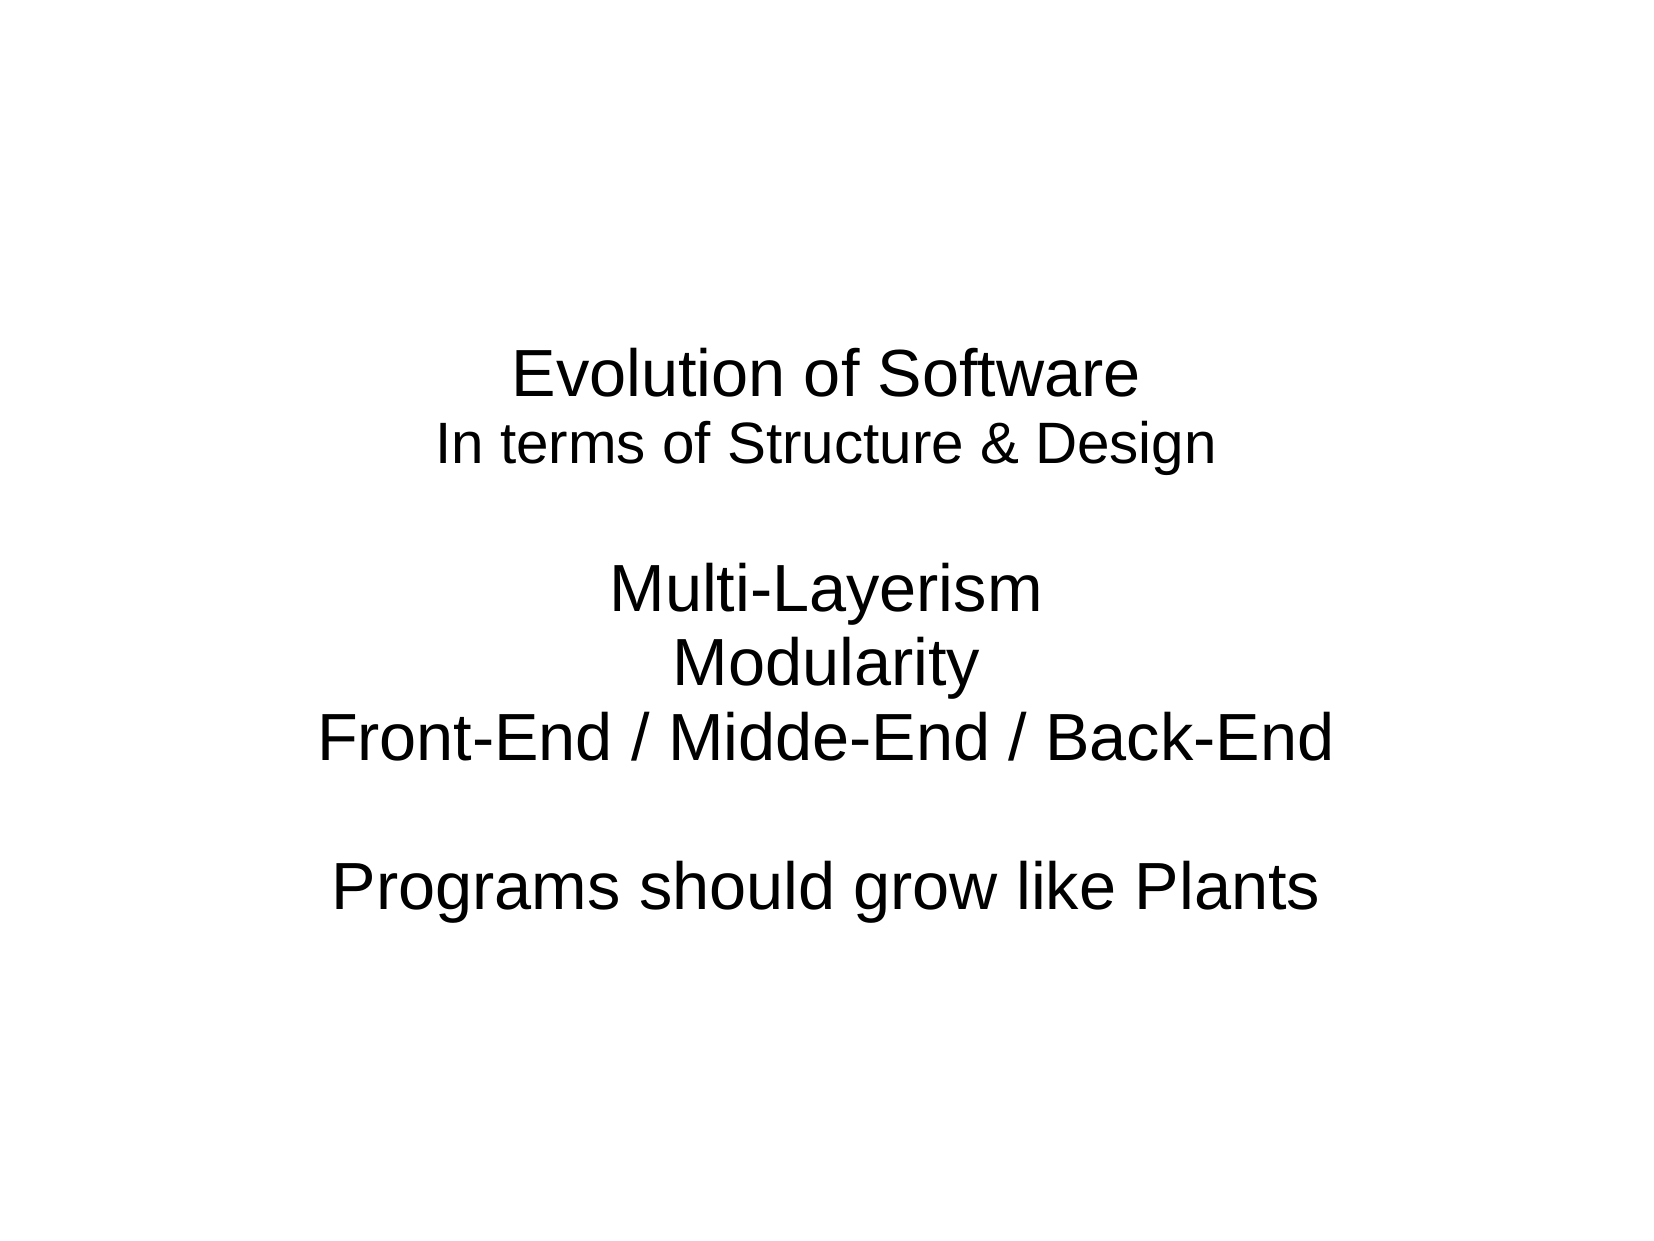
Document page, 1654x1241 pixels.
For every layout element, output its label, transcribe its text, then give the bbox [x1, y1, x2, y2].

subtitle Evolution of Software In terms of Structure & Design Multi-Layerism Modularity Front-End / Midde-End / Back-End Programs should grow like Plants [82, 105, 1571, 1156]
